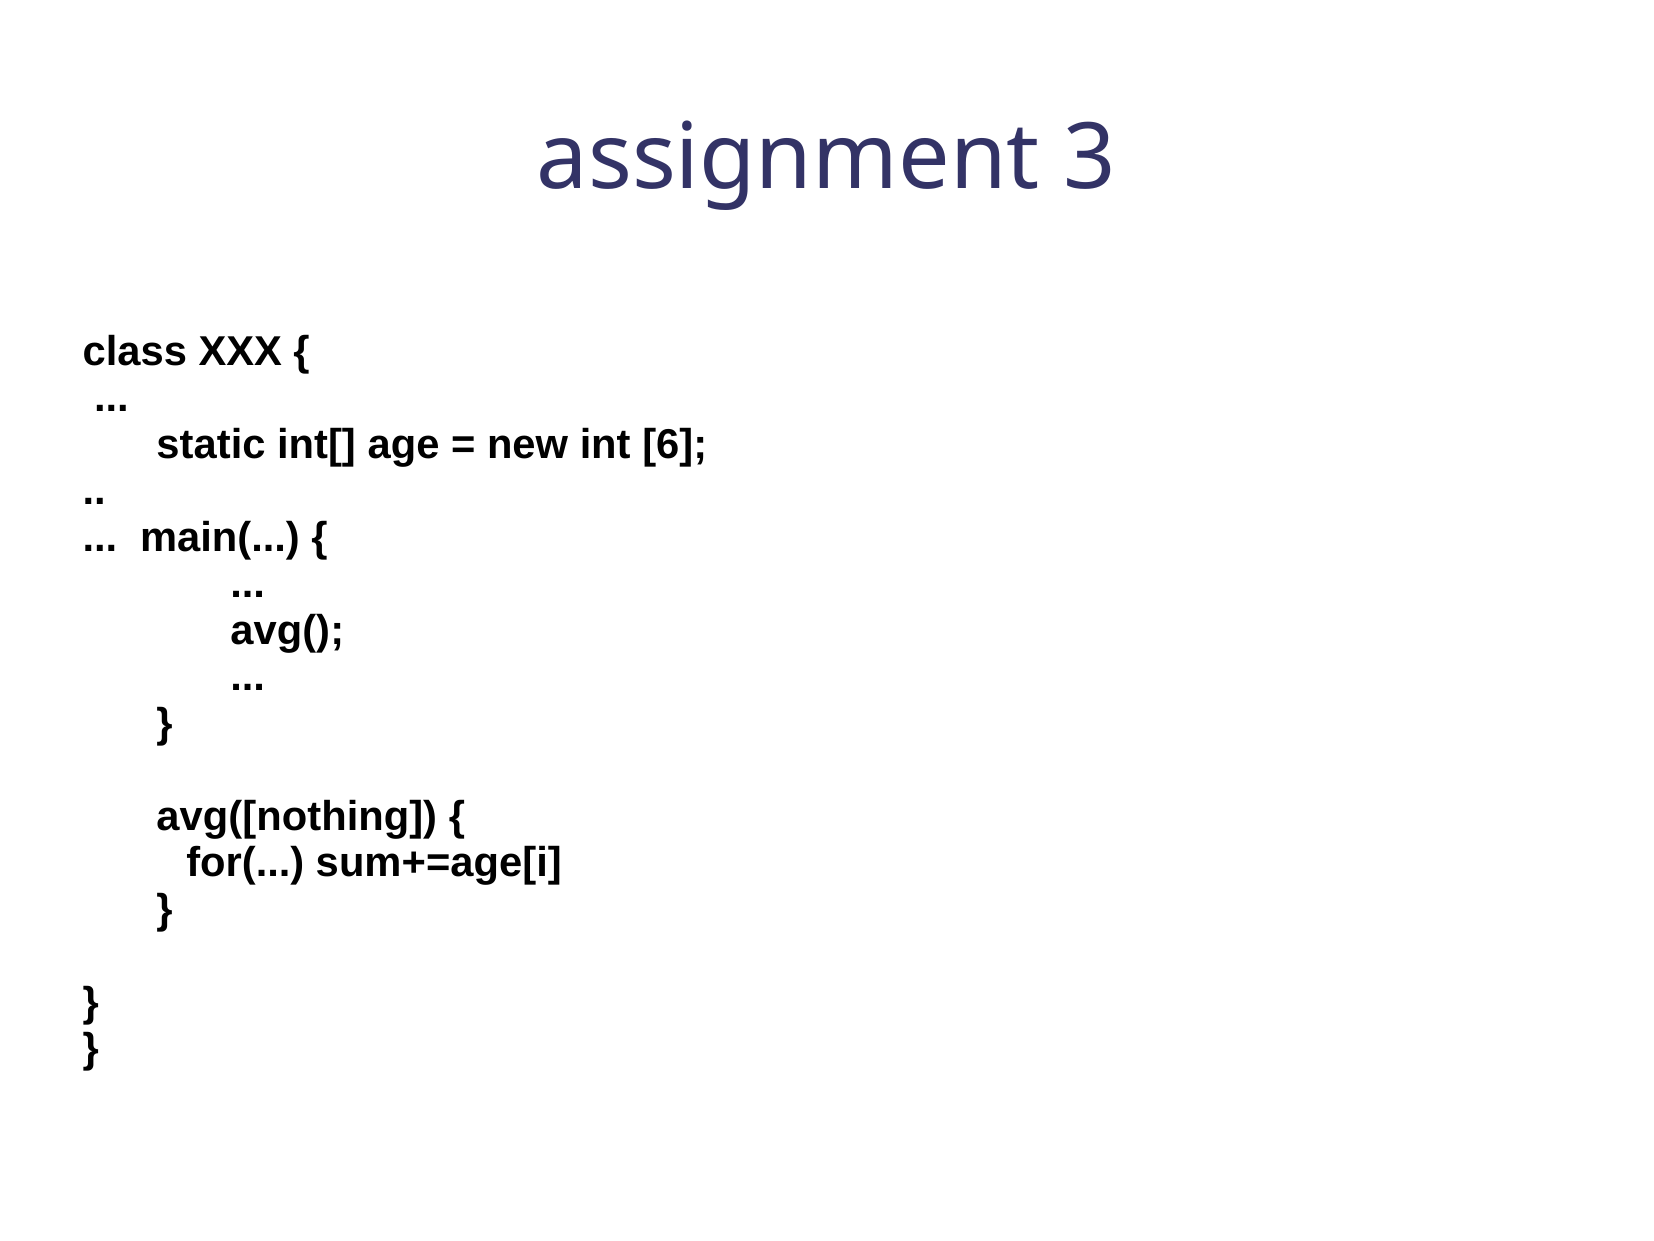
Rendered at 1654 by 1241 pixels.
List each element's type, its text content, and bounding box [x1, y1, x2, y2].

subtitle class XXX { ... static int[] age = new int [6]; .. ... main(...) { ... avg(); ... } avg([nothing]) { for(...) sum+=age[i] } } } [82, 290, 1571, 1109]
title assignment 3 [82, 49, 1571, 257]
